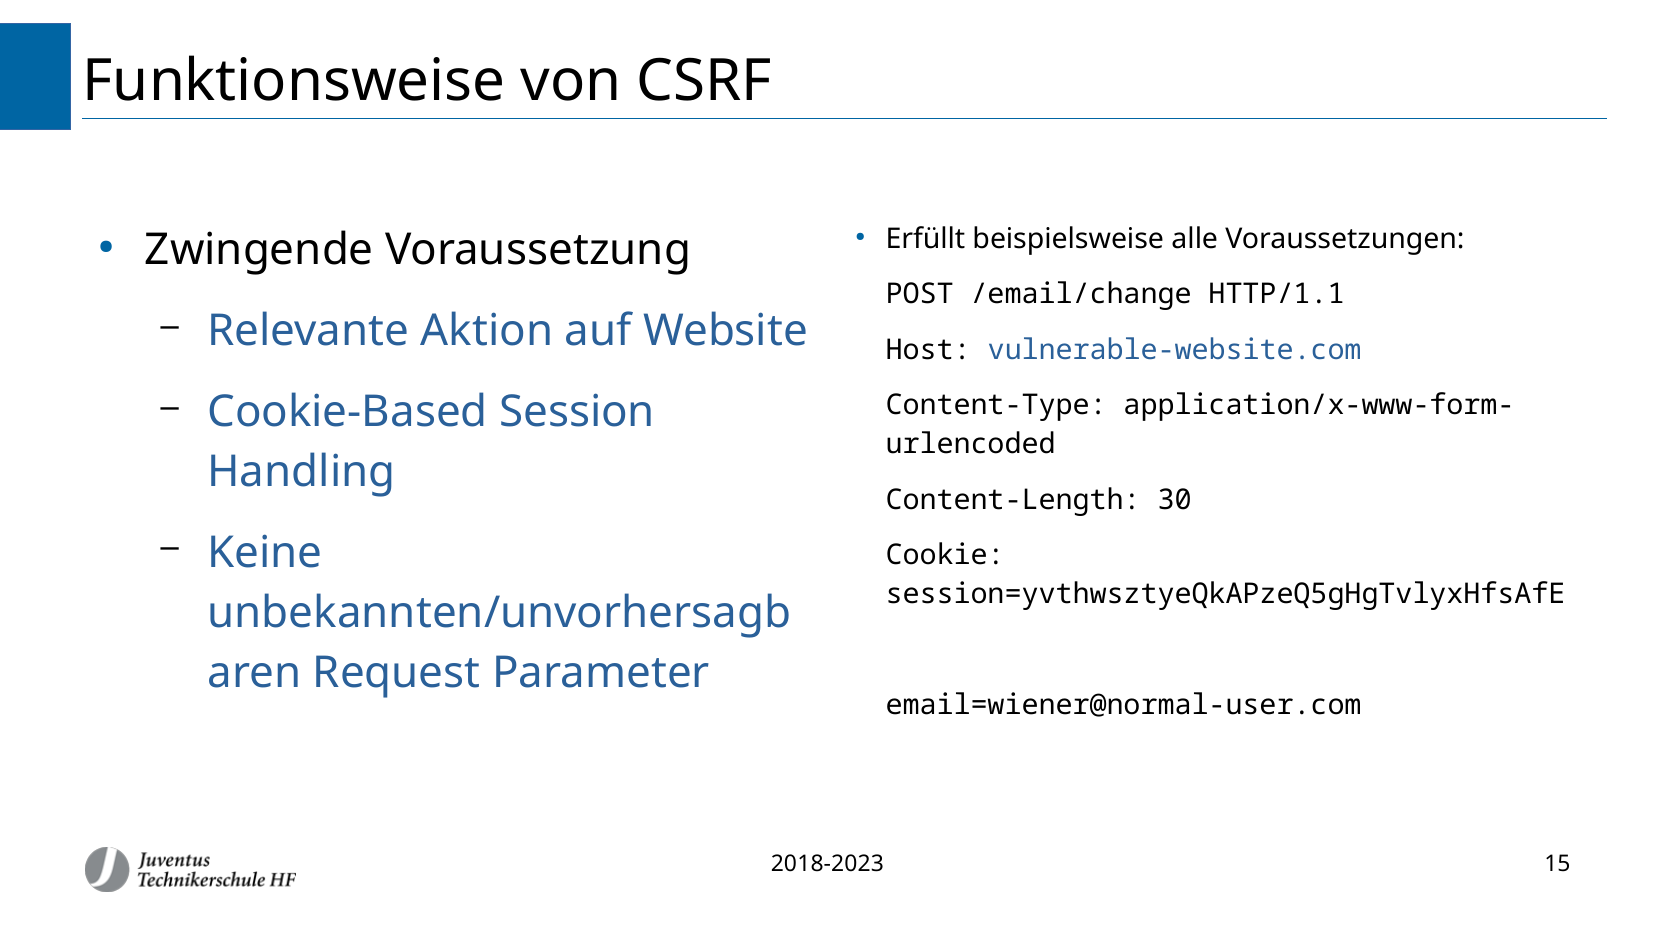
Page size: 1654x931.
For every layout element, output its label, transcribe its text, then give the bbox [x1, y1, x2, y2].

title Funktionsweise von CSRF [82, 37, 1571, 119]
list Erfüllt beispielsweise alle Voraussetzungen: POST /email/change HTTP/1.1 Host: vulnerable-website.com Content-Type: application/x-www-form-urlencoded Content-Length: 30 Cookie: session=yvthwsztyeQkAPzeQ5gHgTvlyxHfsAfE email=wiener@normal-user.com [845, 217, 1572, 758]
picture [85, 847, 296, 892]
list Zwingende Voraussetzung Relevante Aktion auf Website Cookie-Based Session Handling Keine unbekannten/unvorhersagbaren Request Parameter [82, 217, 809, 758]
